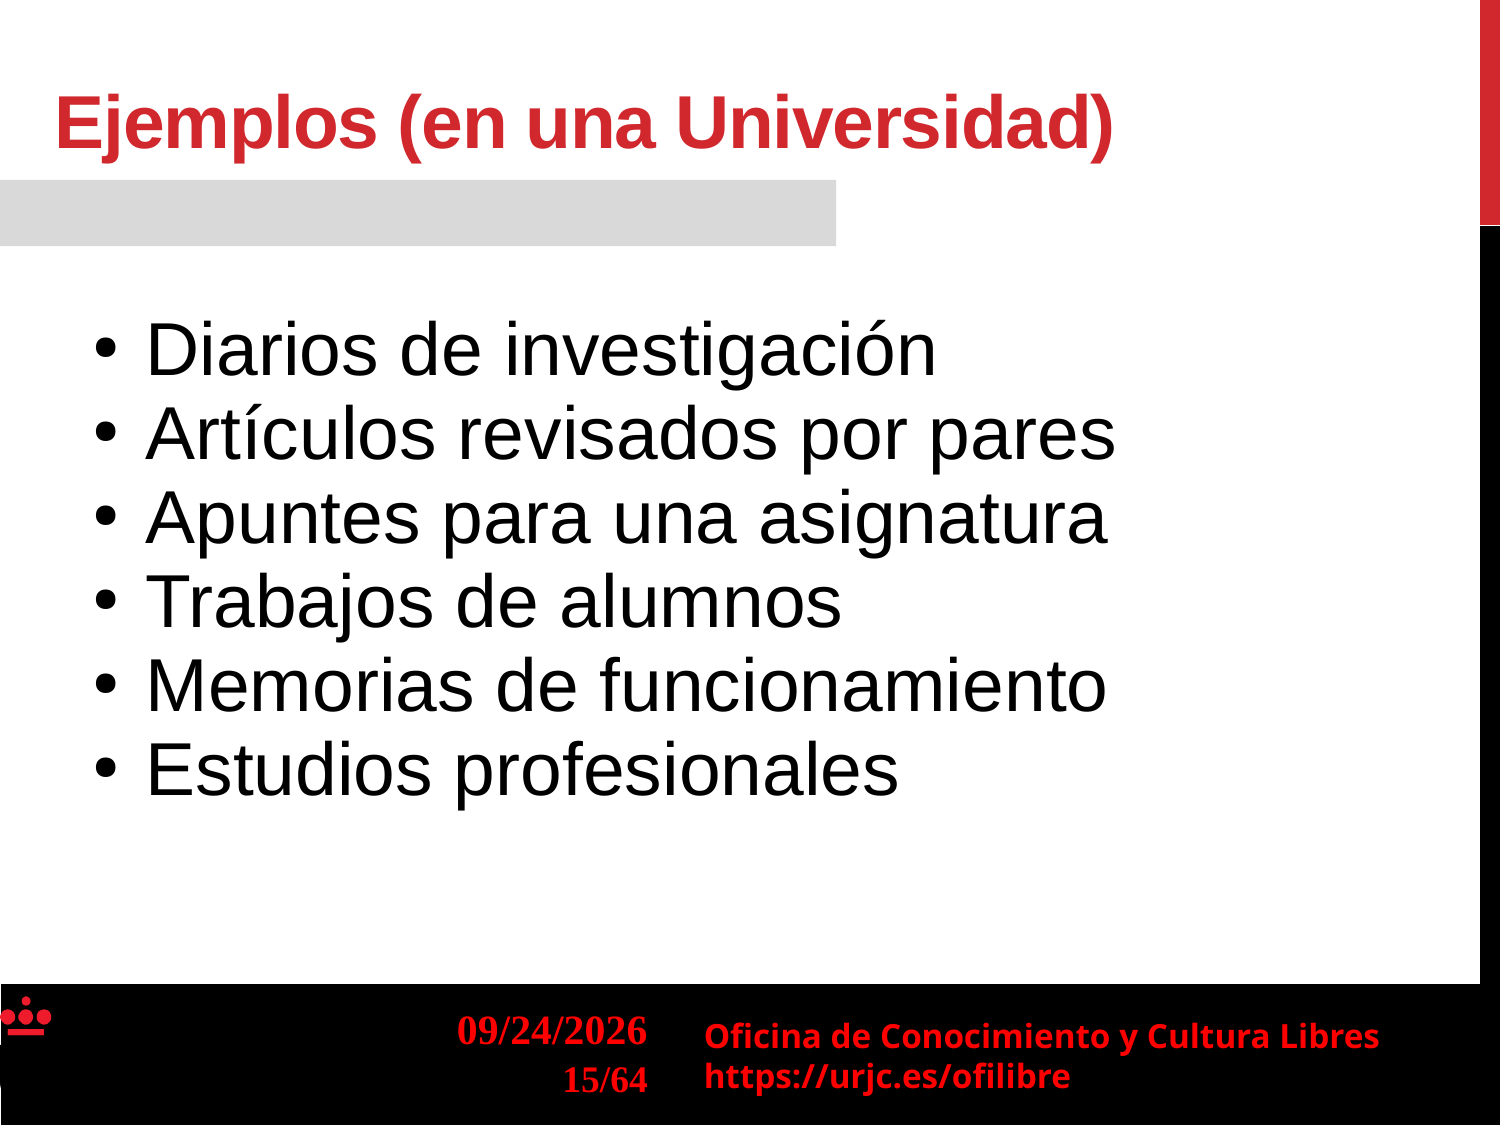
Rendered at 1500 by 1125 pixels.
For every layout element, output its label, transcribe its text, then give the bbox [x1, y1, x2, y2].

title [75, 15, 1425, 172]
text_box Ejemplos (en una Universidad) [39, 24, 1366, 172]
text_box Diarios de investigación Artículos revisados por pares Apuntes para una asignatura Trabajos de alumnos Memorias de funcionamiento Estudios profesionales [60, 299, 1254, 903]
